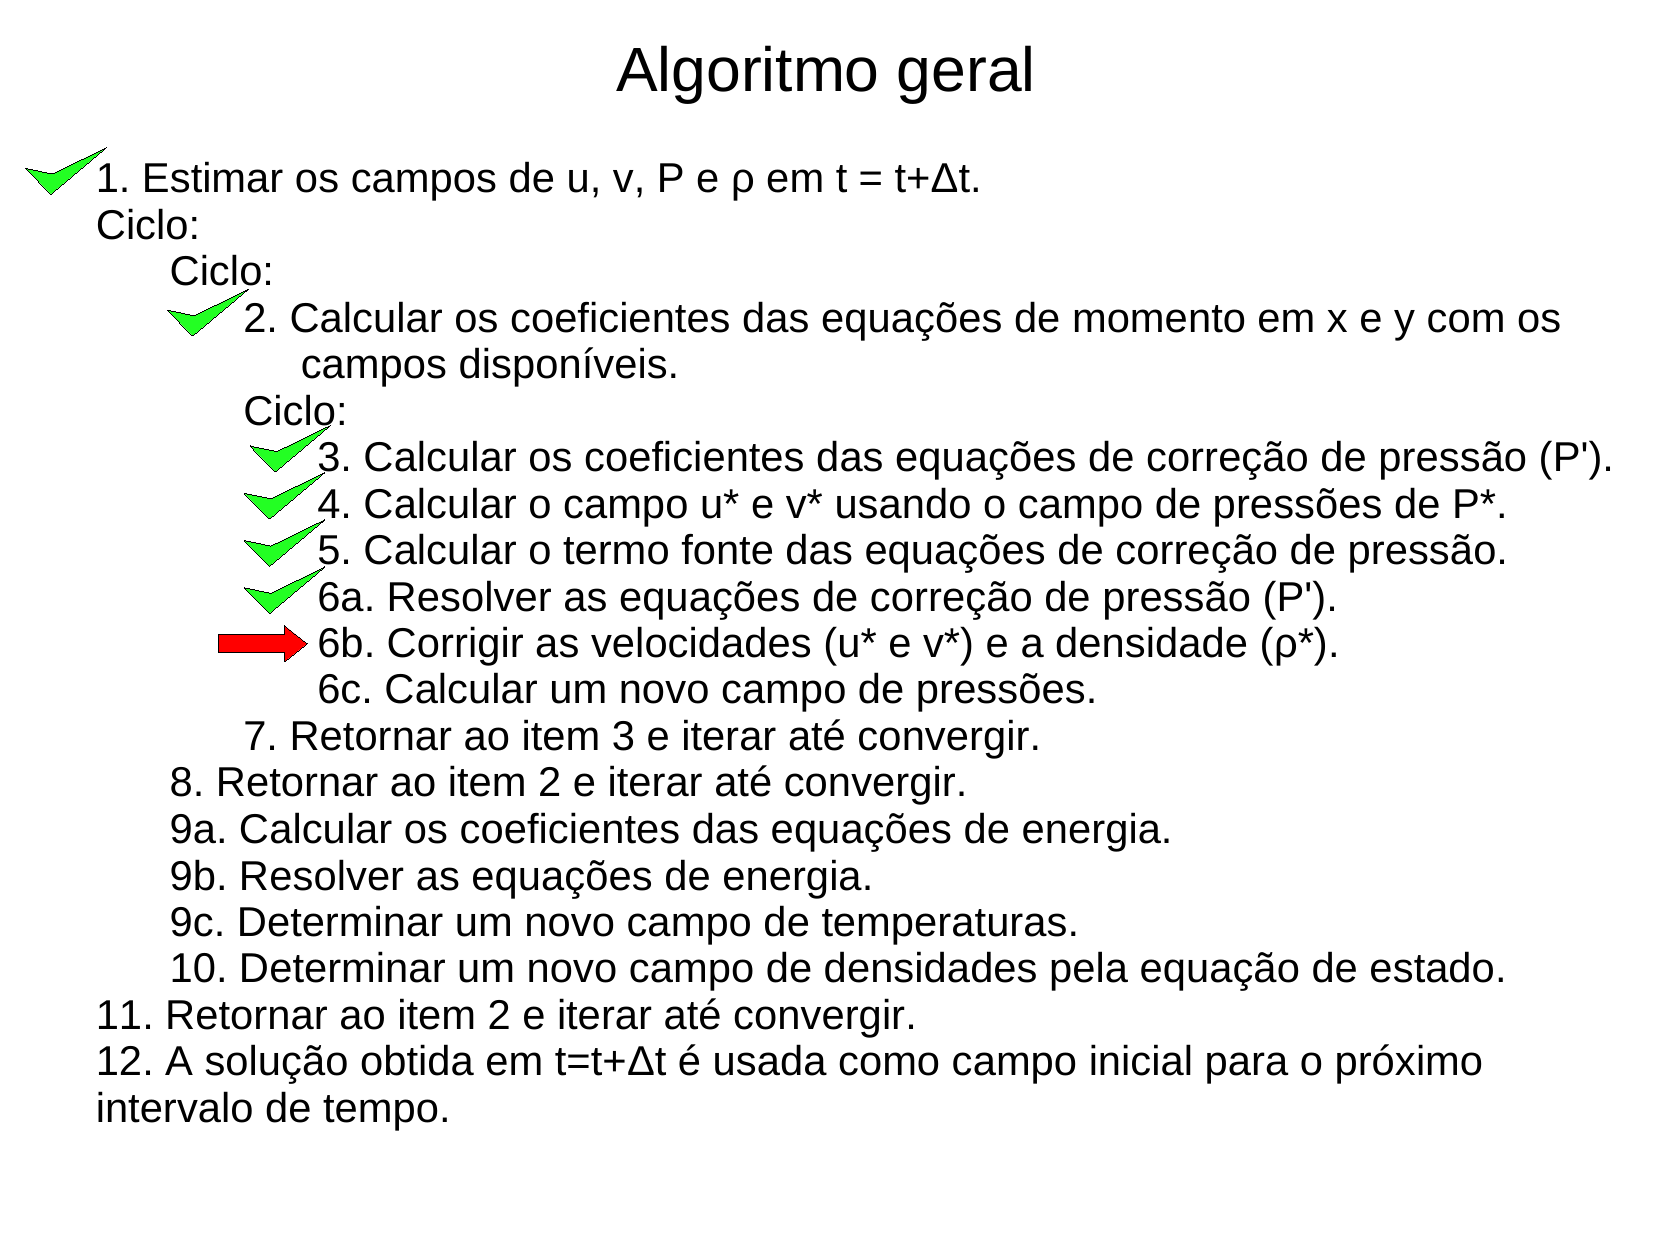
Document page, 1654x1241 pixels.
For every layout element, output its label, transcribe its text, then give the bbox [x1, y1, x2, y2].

text_box 1. Estimar os campos de u, v, P e ρ em t = t+Δt. Ciclo: Ciclo: 2. Calcular os coeficientes das equações de momento em x e y com os campos disponíveis. Ciclo: 3. Calcular os coeficientes das equações de correção de pressão (P'). 4. Calcular o campo u* e v* usando o campo de pressões de P*. 5. Calcular o termo fonte das equações de correção de pressão. 6a. Resolver as equações de correção de pressão (P'). 6b. Corrigir as velocidades (u* e v*) e a densidade (ρ*). 6c. Calcular um novo campo de pressões. 7. Retornar ao item 3 e iterar até convergir. 8. Retornar ao item 2 e iterar até convergir. 9a. Calcular os coeficientes das equações de energia. 9b. Resolver as equações de energia. 9c. Determinar um novo campo de temperaturas. 10. Determinar um novo campo de densidades pela equação de estado. 11. Retornar ao item 2 e iterar até convergir. 12. A solução obtida em t=t+Δt é usada como campo inicial para o próximo intervalo de tempo. [81, 147, 1630, 1223]
text_box [218, 625, 308, 662]
text_box [25, 147, 107, 195]
text_box [244, 566, 325, 614]
text_box Algoritmo geral [601, 27, 1052, 113]
text_box [167, 289, 249, 336]
text_box [244, 472, 325, 519]
text_box [250, 425, 331, 472]
text_box [244, 519, 325, 567]
